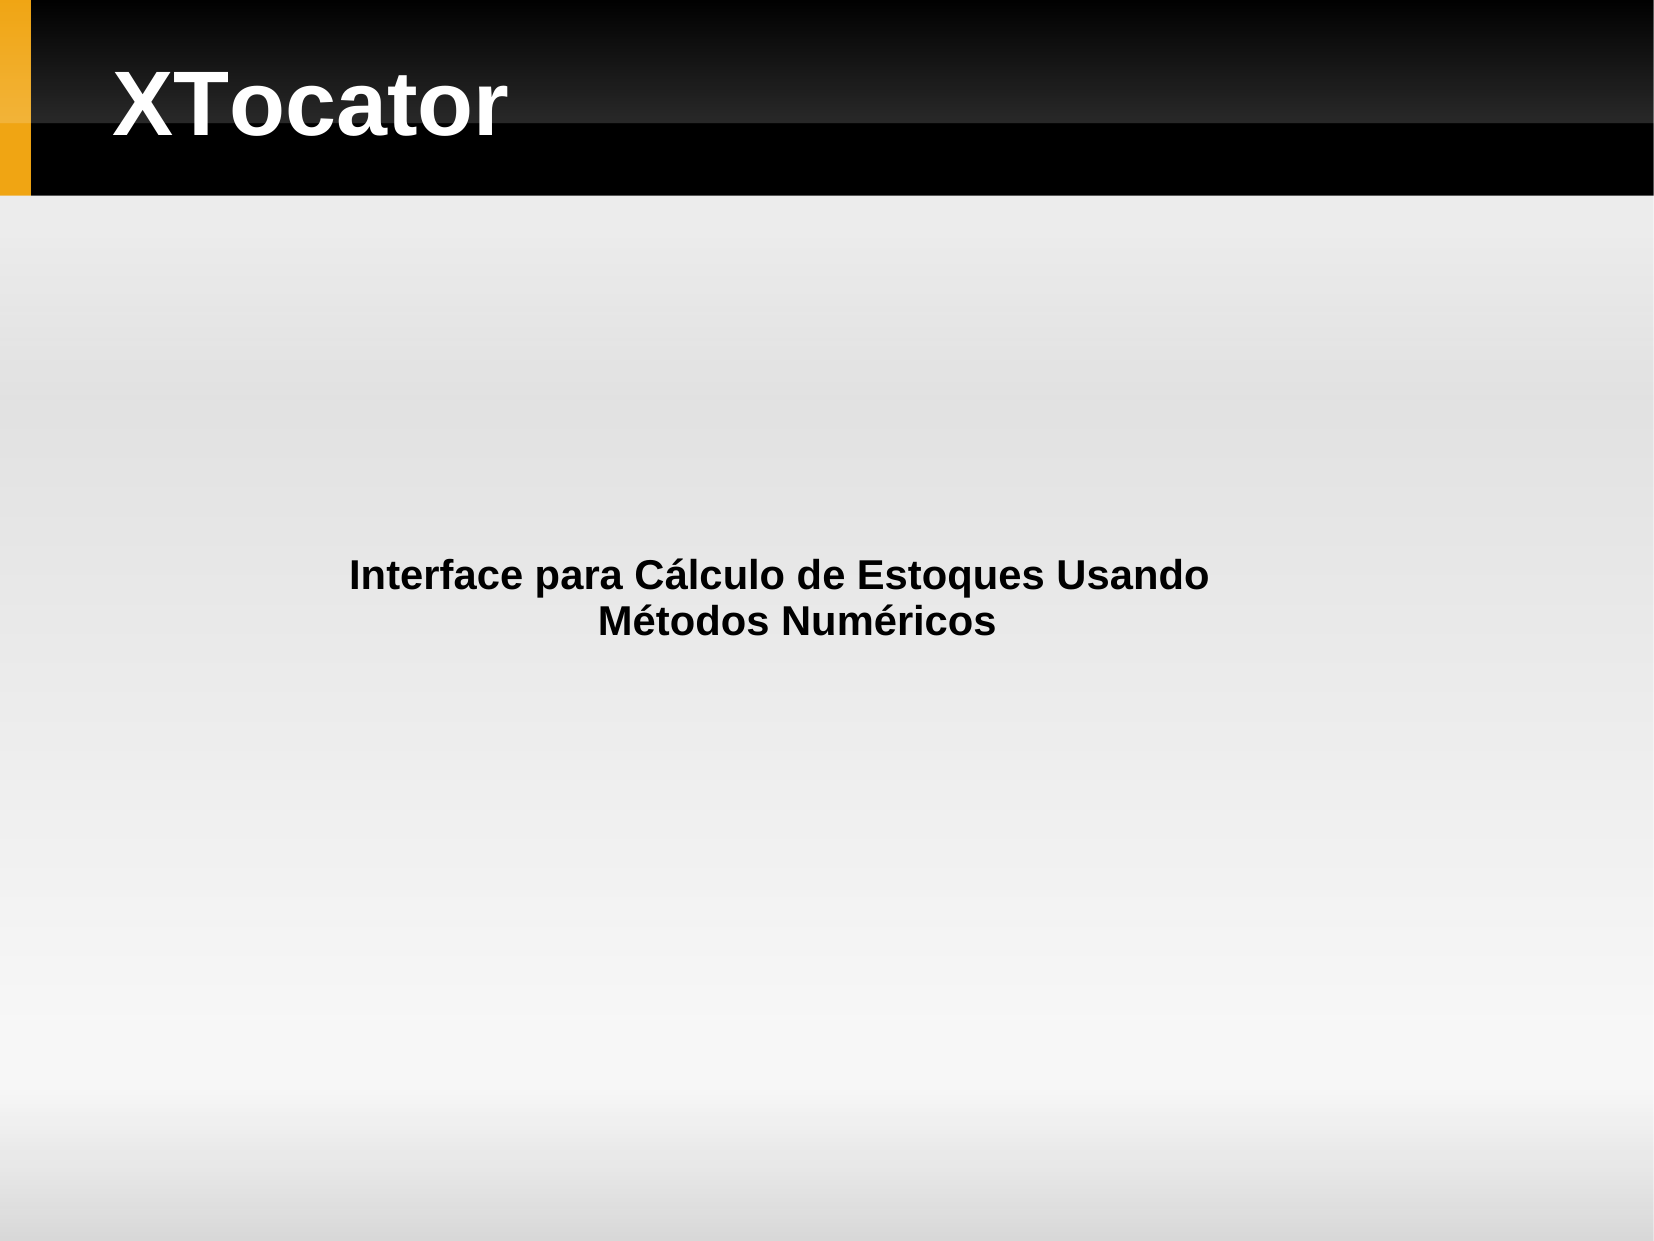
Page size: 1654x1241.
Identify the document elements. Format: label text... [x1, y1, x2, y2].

title XTocator [76, 0, 1565, 208]
picture [0, 0, 1654, 1241]
title Interface para Cálculo de Estoques Usando Métodos Numéricos [17, 501, 1506, 695]
